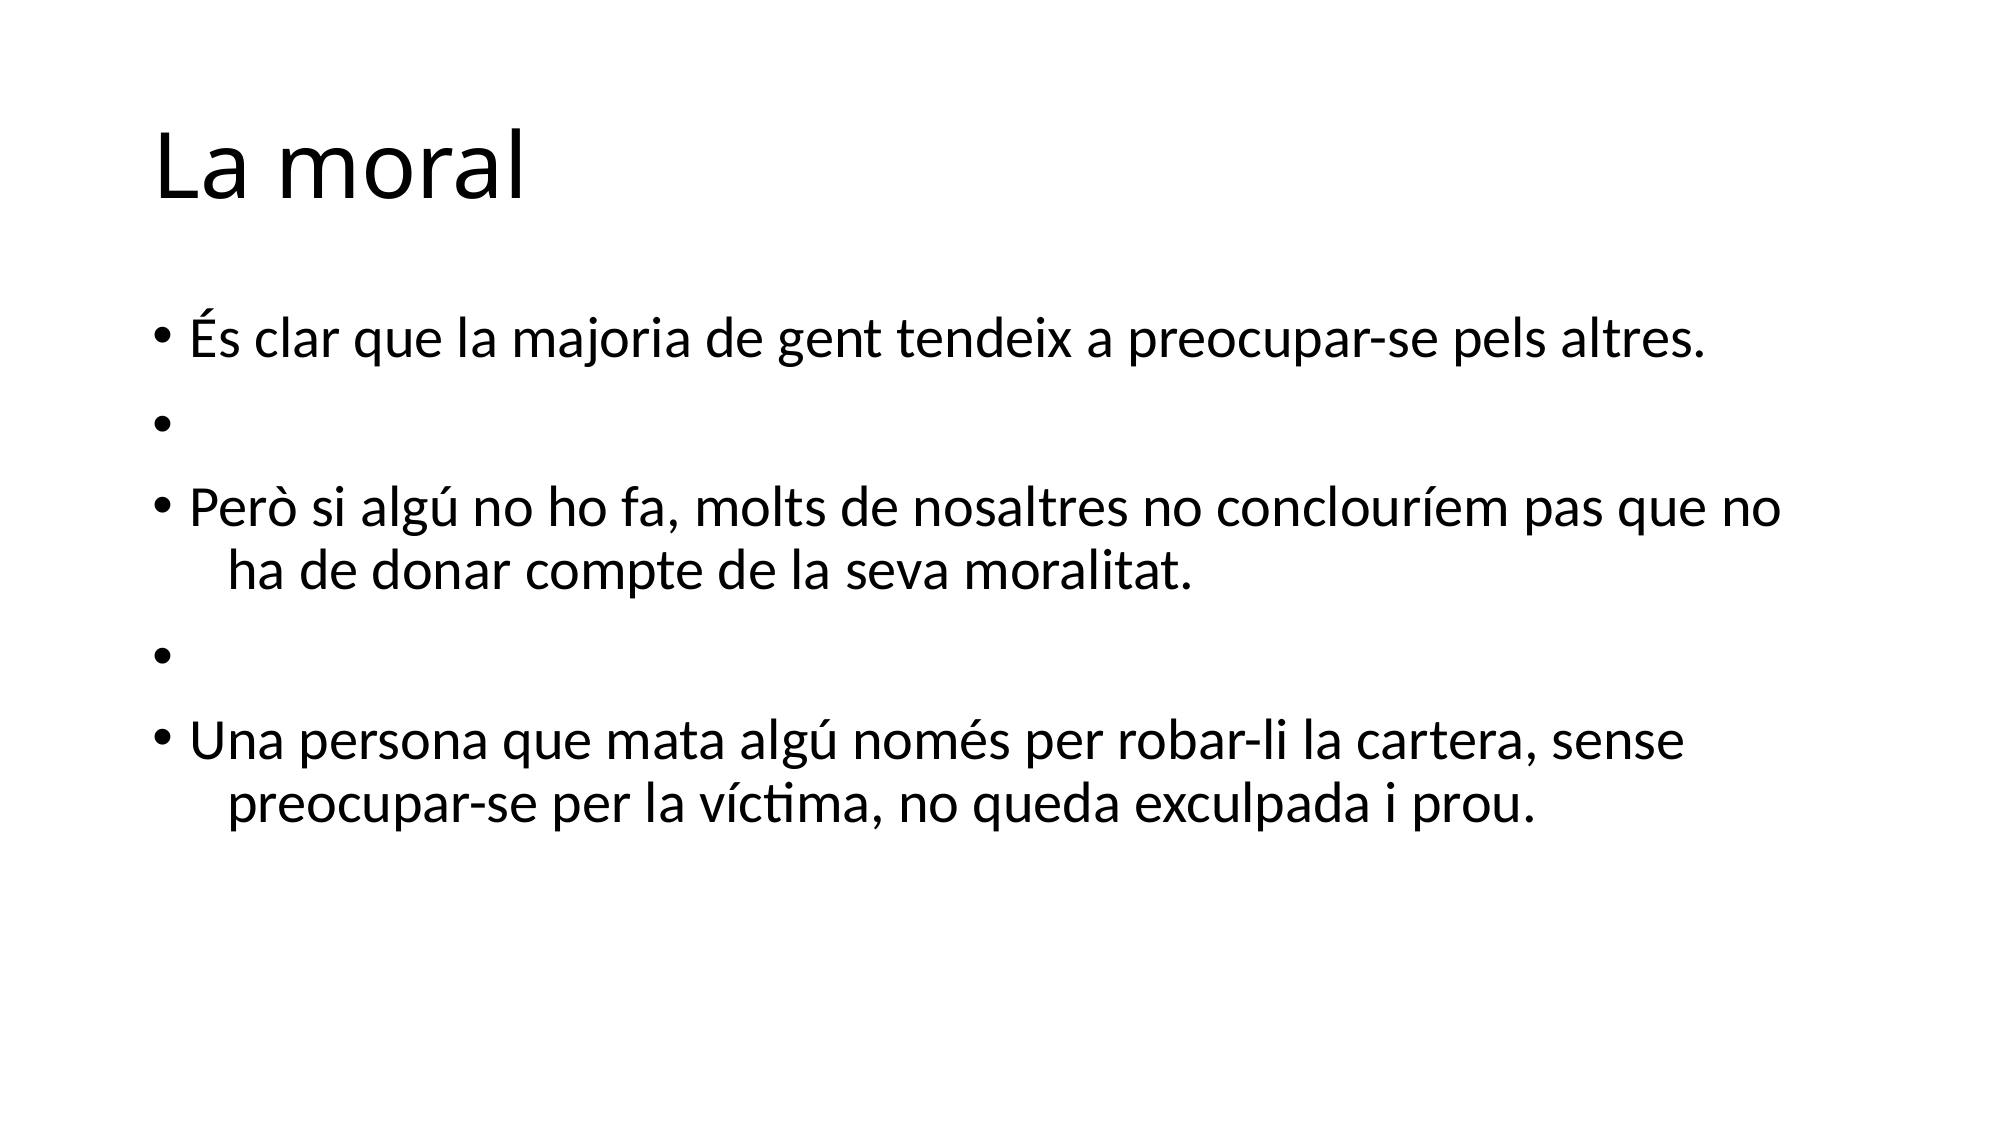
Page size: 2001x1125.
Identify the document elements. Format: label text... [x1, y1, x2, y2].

title La moral [137, 59, 1863, 278]
list És clar que la majoria de gent tendeix a preocupar-se pels altres. Però si algú no ho fa, molts de nosaltres no conclouríem pas que no ha de donar compte de la seva moralitat. Una persona que mata algú només per robar-li la cartera, sense preocupar-se per la víctima, no queda exculpada i prou. [137, 299, 1863, 1014]
